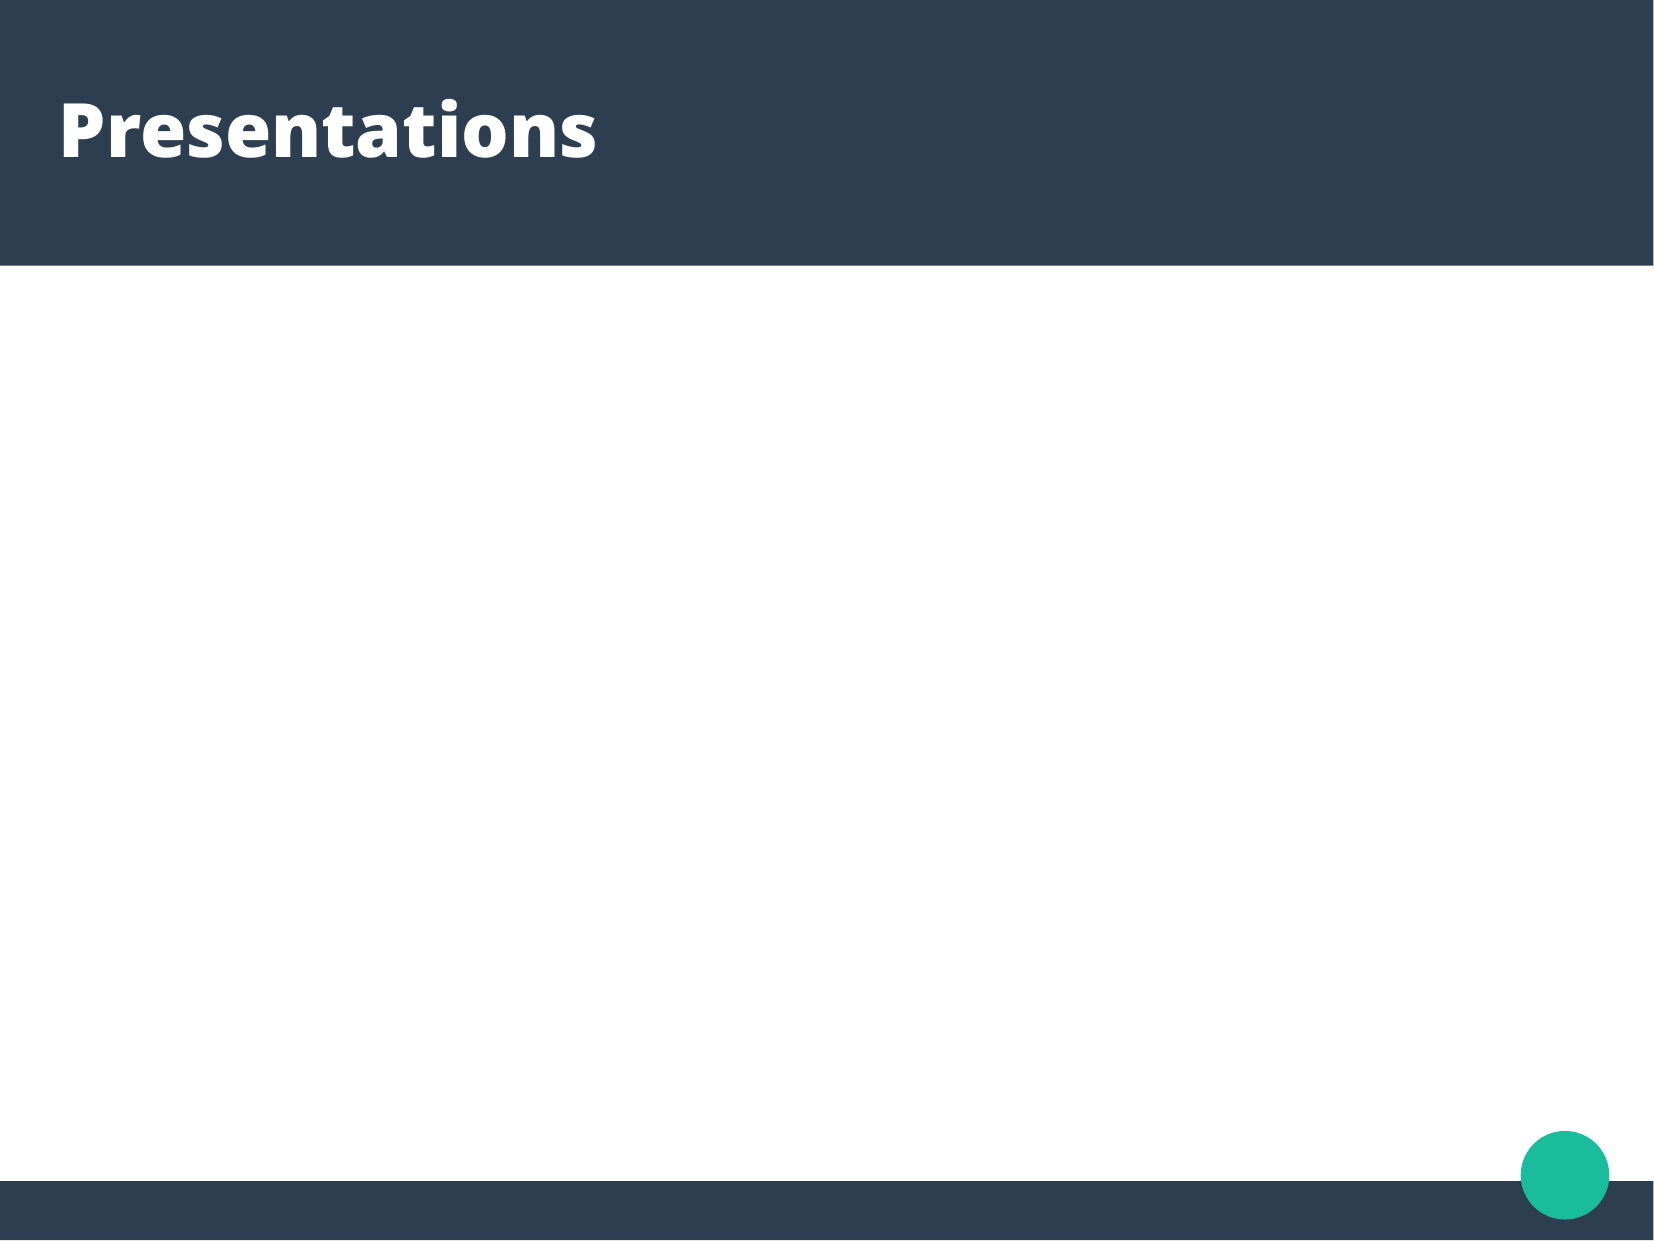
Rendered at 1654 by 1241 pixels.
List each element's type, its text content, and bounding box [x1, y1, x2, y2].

title Presentations [59, 49, 1595, 207]
